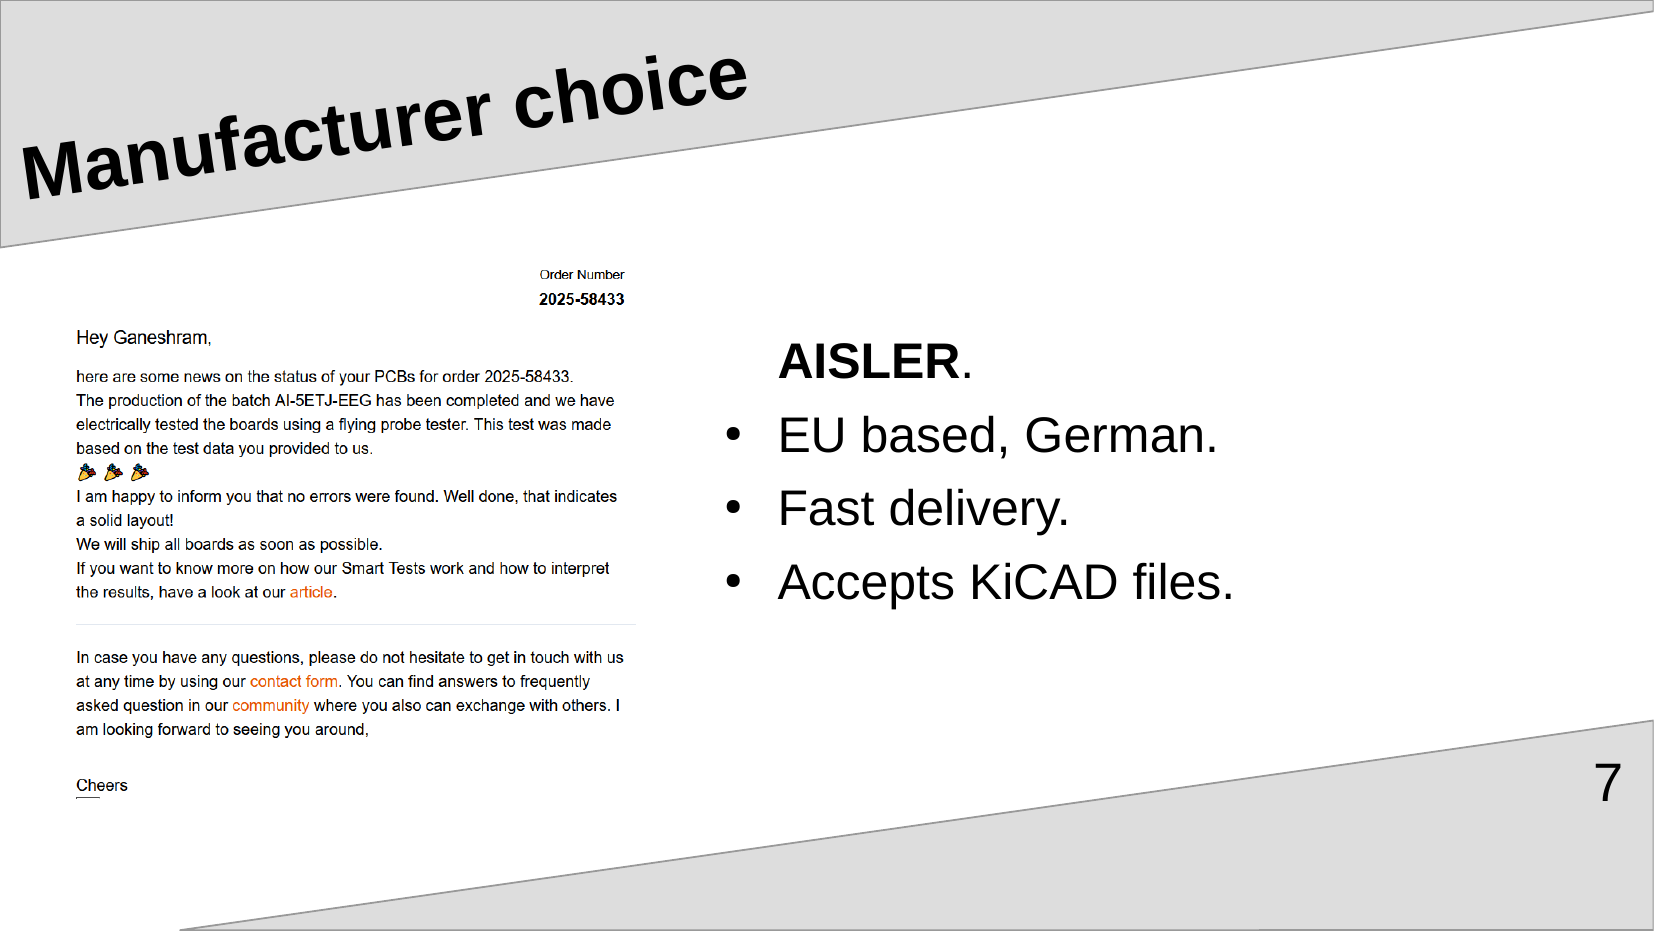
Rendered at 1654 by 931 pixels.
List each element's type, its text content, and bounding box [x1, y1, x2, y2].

list AISLER. EU based, German. Fast delivery. Accepts KiCAD files. [706, 333, 1267, 678]
picture [68, 251, 636, 799]
title Manufacturer choice [11, 0, 1495, 252]
